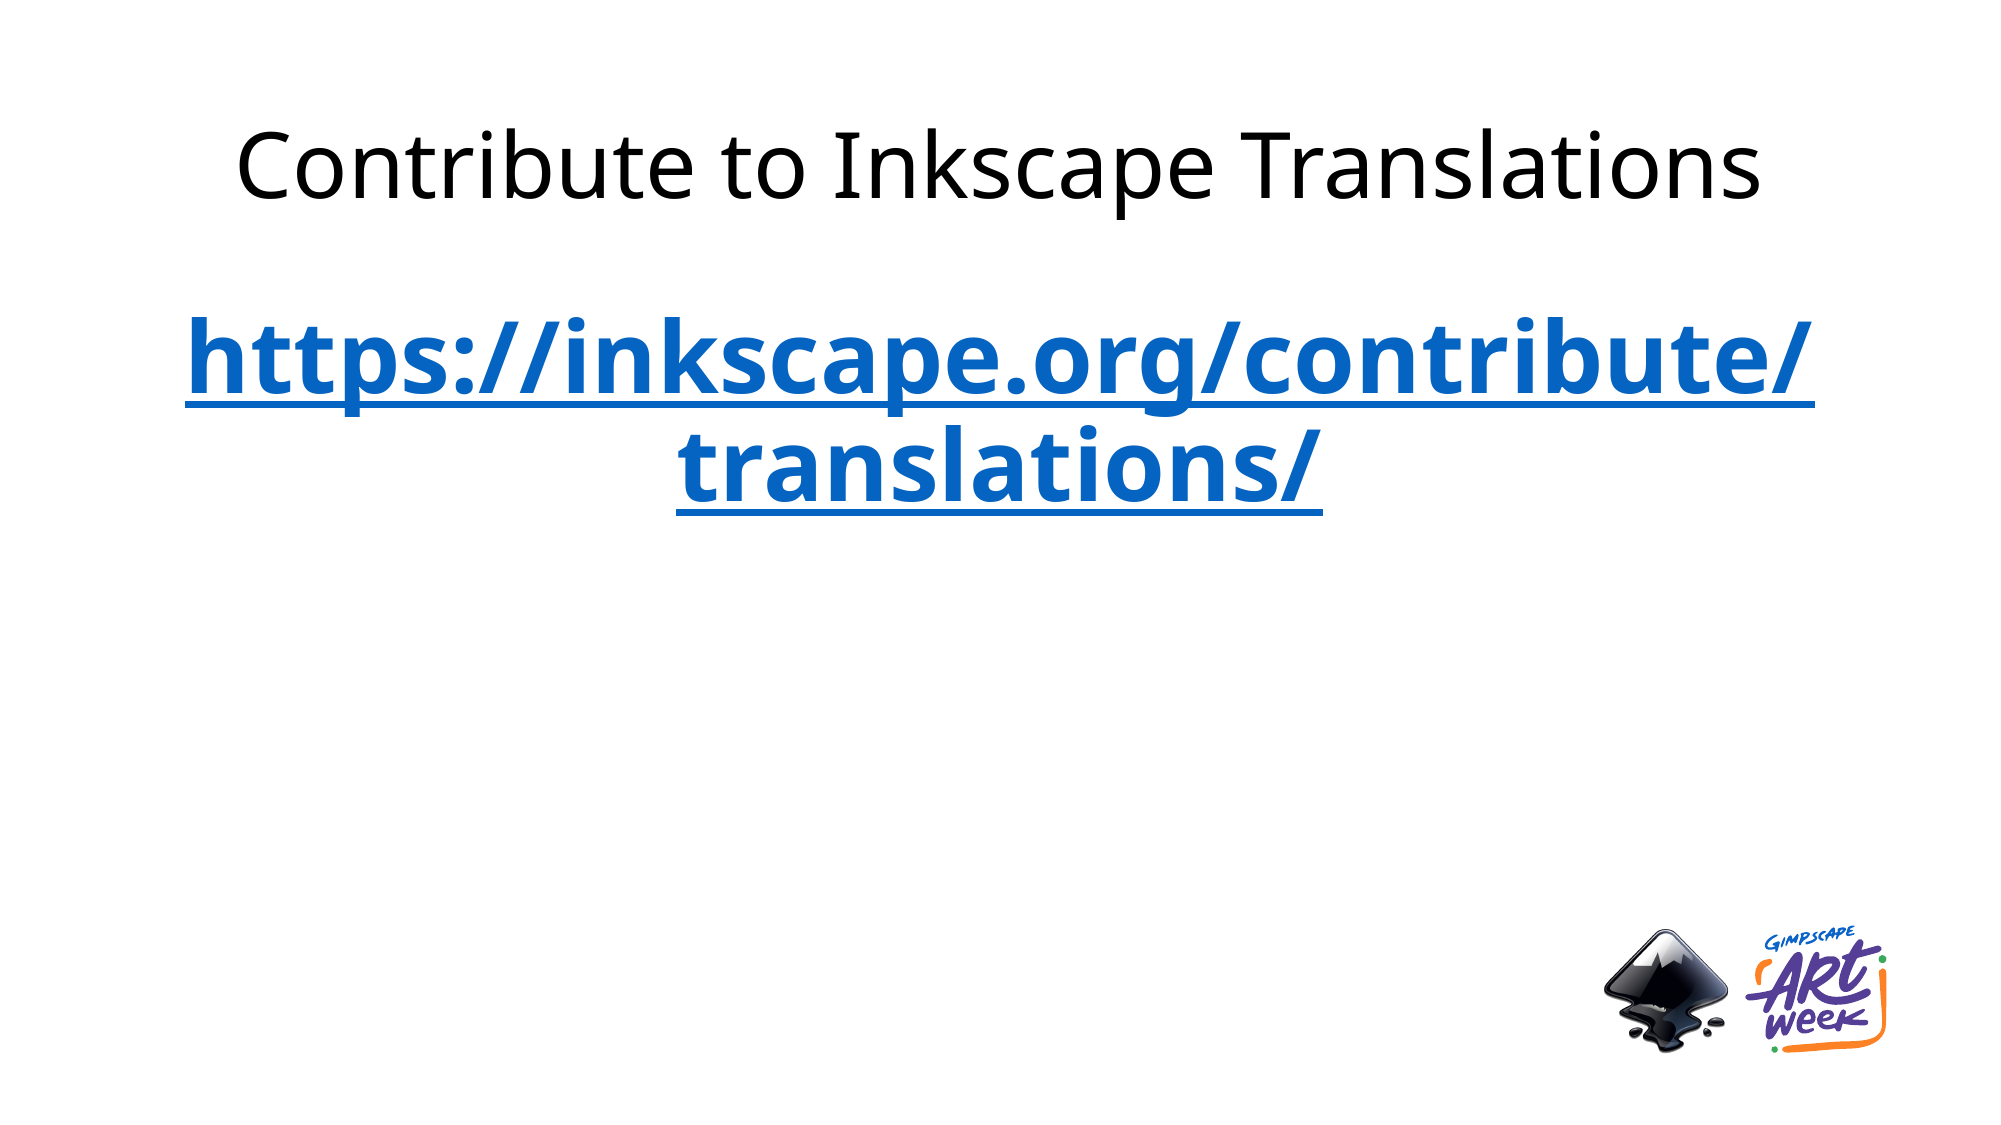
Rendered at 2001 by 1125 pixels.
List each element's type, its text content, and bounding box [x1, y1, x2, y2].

picture [1742, 915, 1890, 1063]
text_box Contribute to Inkscape Translations [137, 59, 1863, 277]
text_box https://inkscape.org/contribute/translations/ [137, 299, 1863, 1013]
picture [1595, 921, 1737, 1063]
